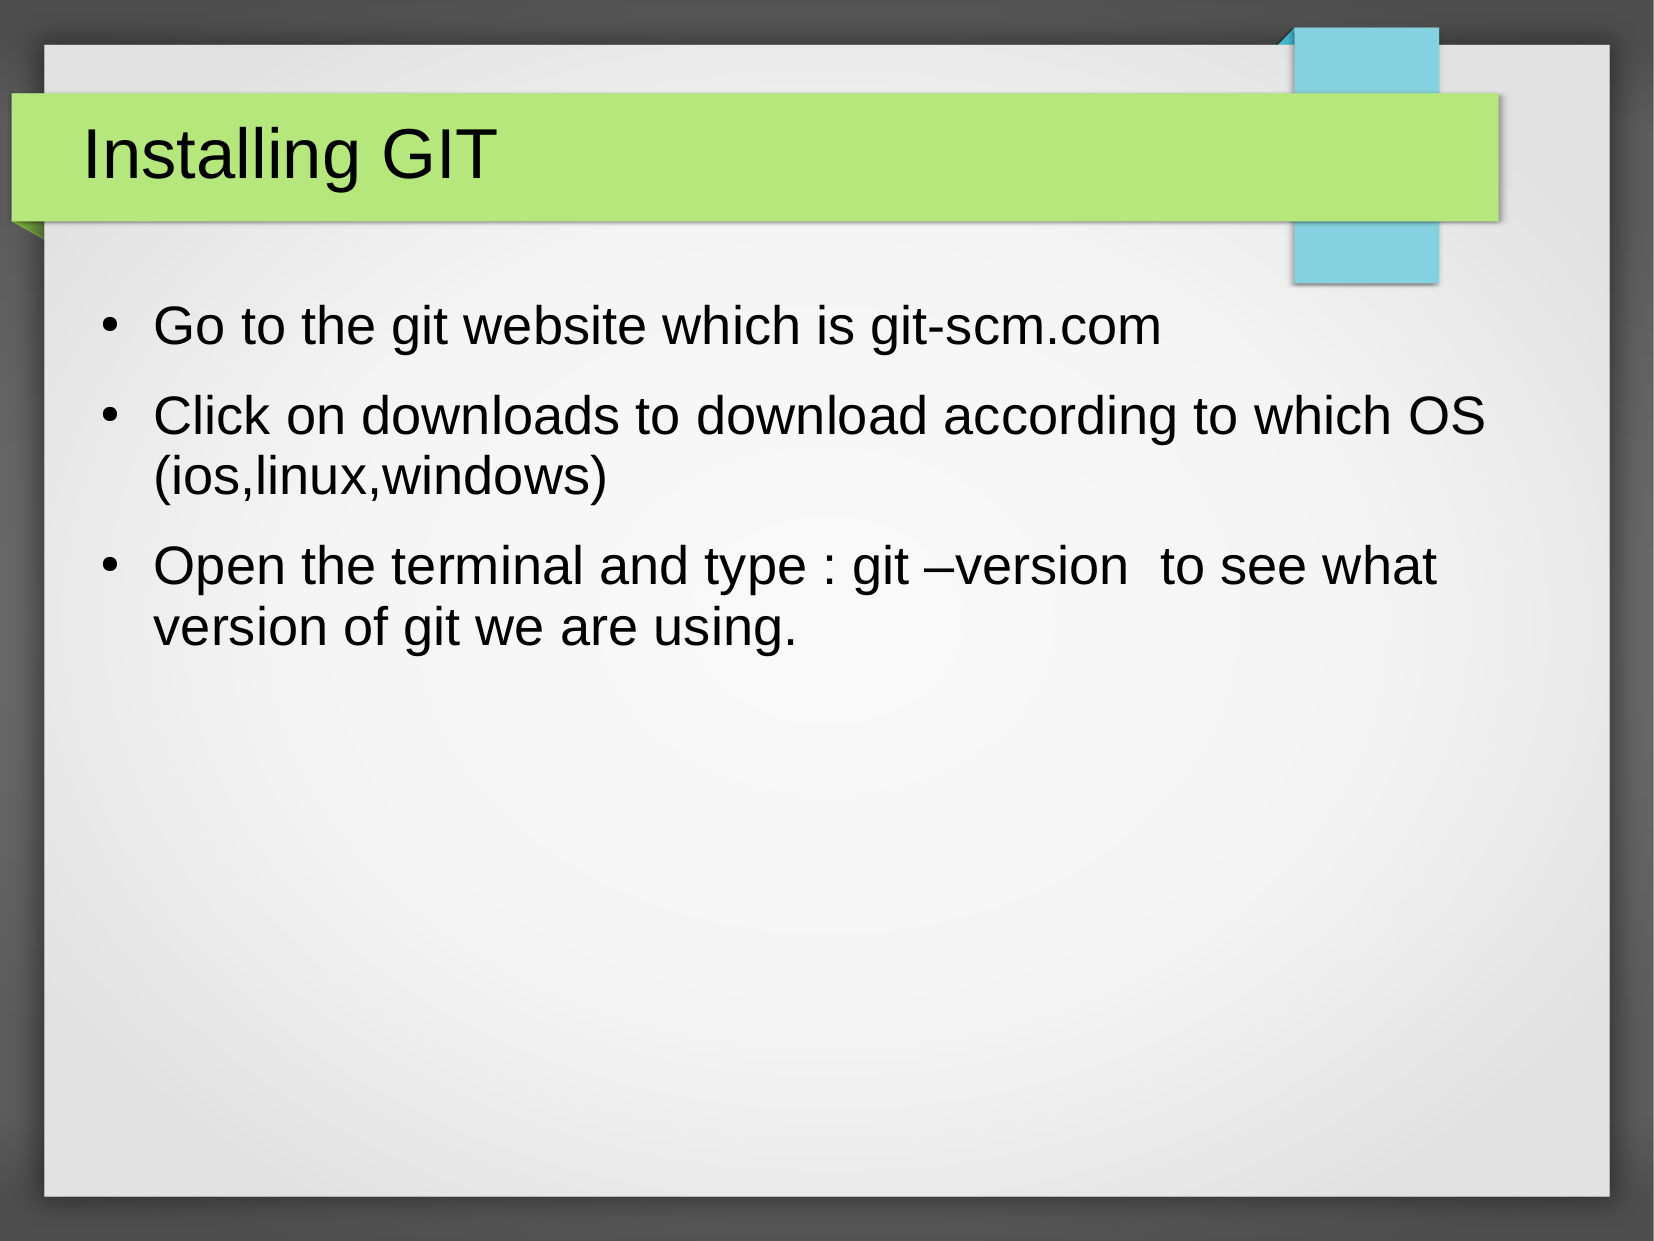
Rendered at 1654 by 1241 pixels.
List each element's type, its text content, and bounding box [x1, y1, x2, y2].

list Go to the git website which is git-scm.com Click on downloads to download according to which OS (ios,linux,windows) Open the terminal and type : git –version to see what version of git we are using. [82, 295, 1571, 1015]
title Installing GIT [82, 94, 1264, 213]
picture [0, 0, 1654, 1241]
